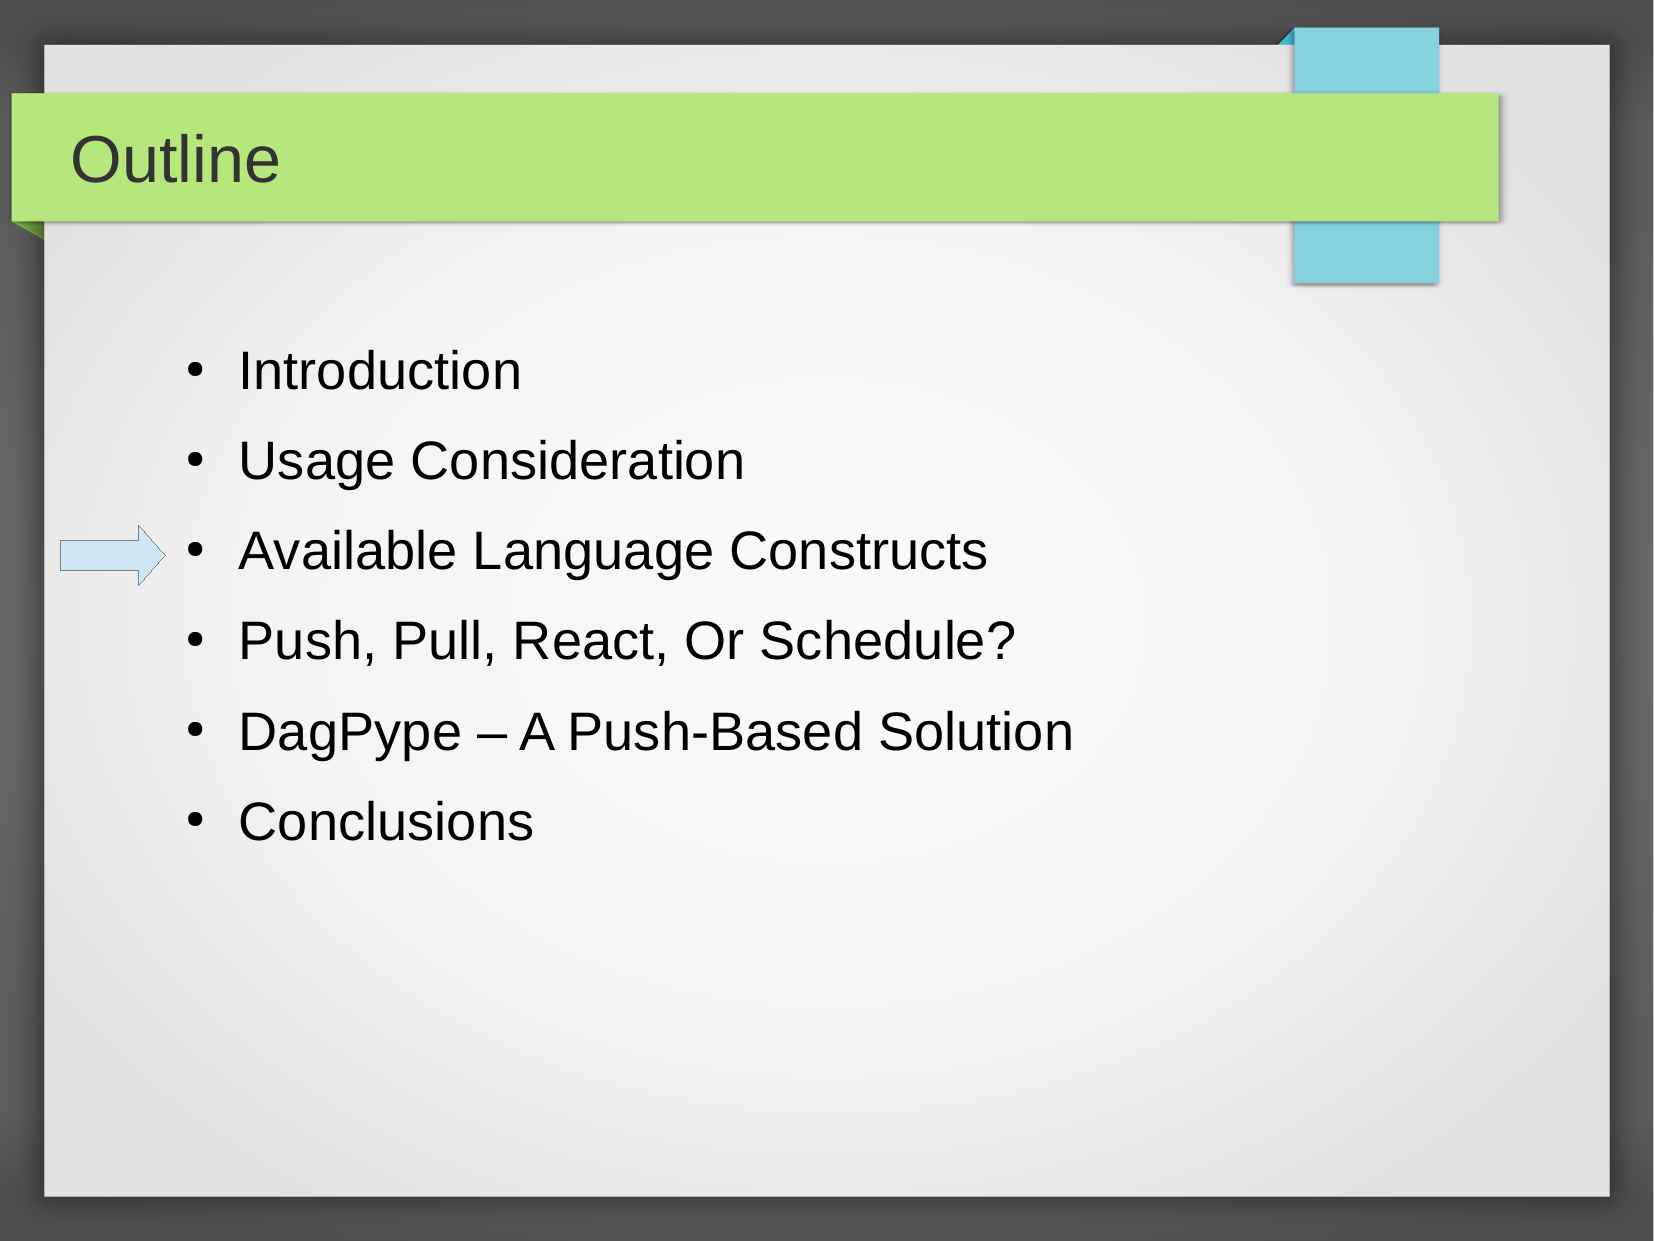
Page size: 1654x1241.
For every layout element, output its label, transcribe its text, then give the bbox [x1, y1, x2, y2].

title Outline [70, 106, 1229, 213]
text_box [60, 525, 166, 586]
list Introduction Usage Consideration Available Language Constructs Push, Pull, React, Or Schedule? DagPype – A Push-Based Solution Conclusions [167, 340, 1623, 1060]
picture [0, 0, 1654, 1241]
